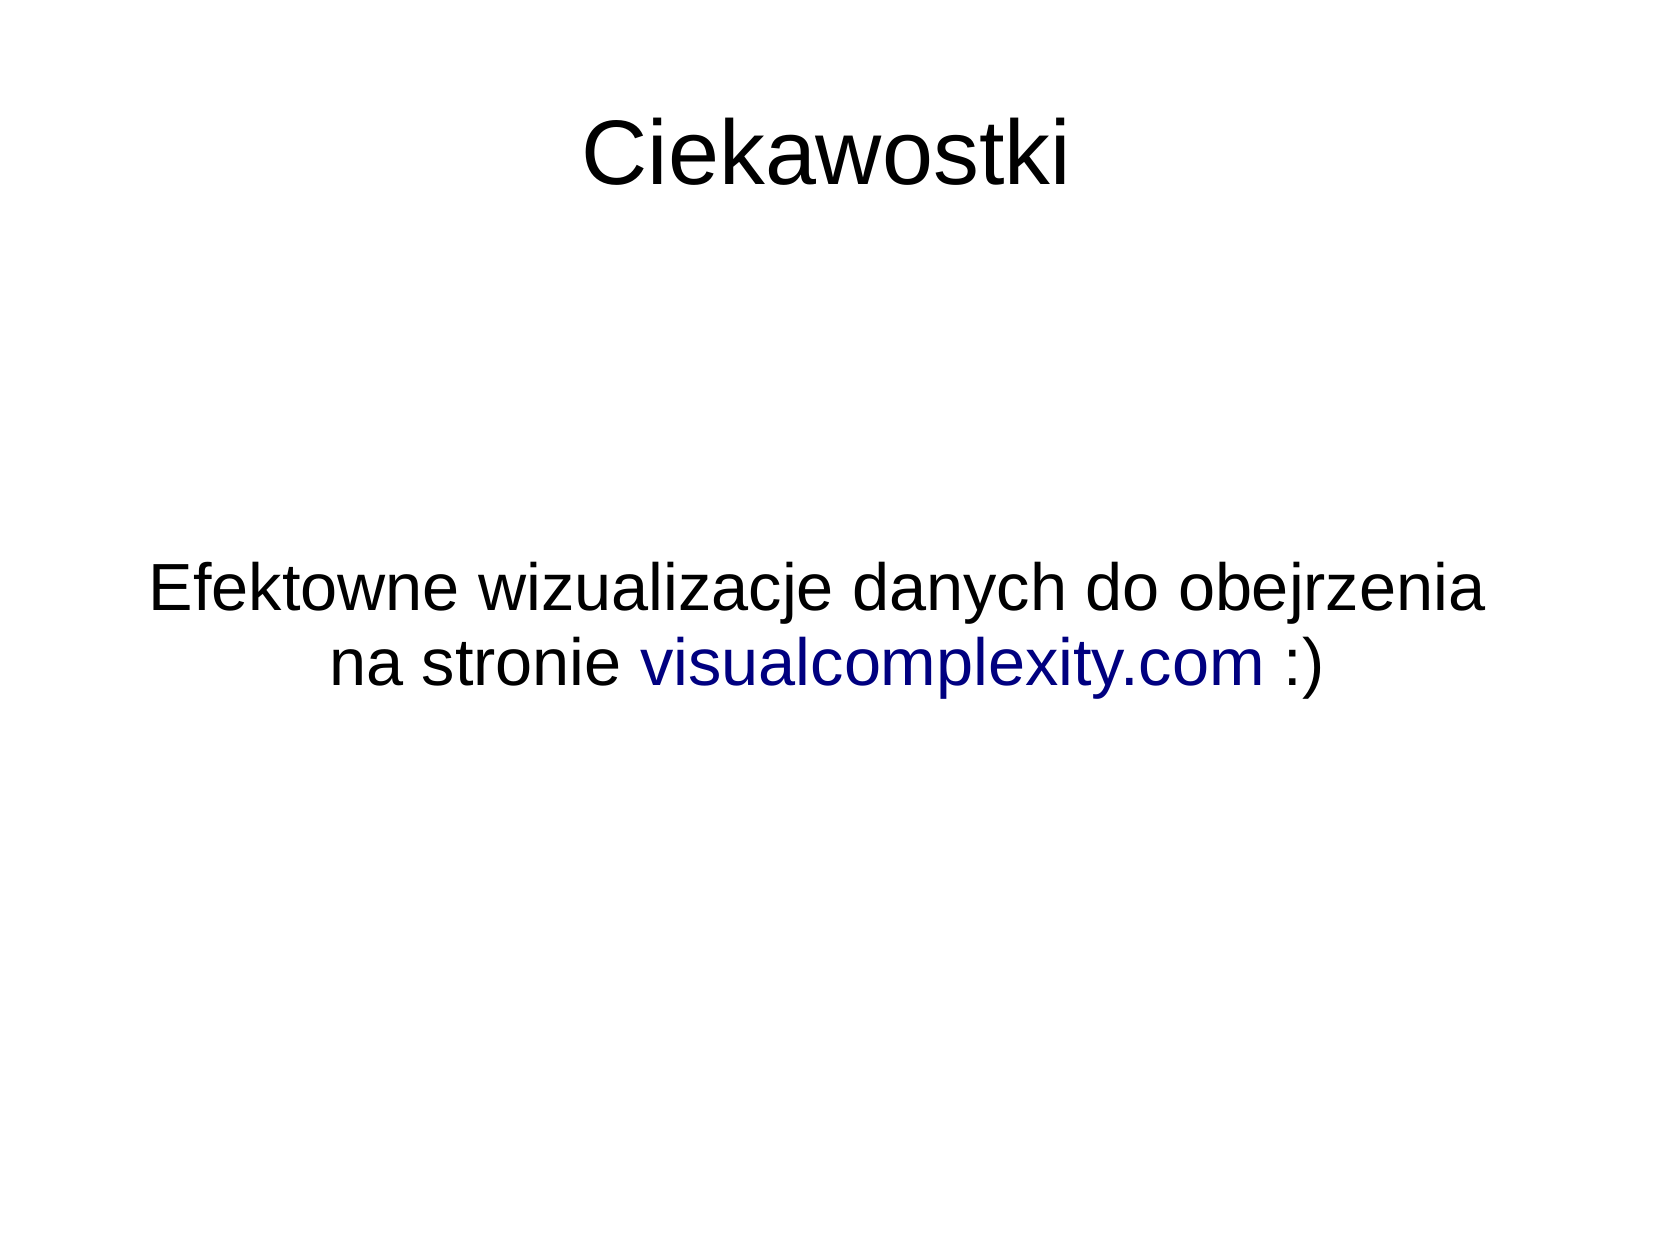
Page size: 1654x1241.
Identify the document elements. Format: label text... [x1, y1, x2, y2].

subtitle Efektowne wizualizacje danych do obejrzenia na stronie visualcomplexity.com :) [82, 290, 1571, 1109]
title Ciekawostki [82, 56, 1571, 250]
